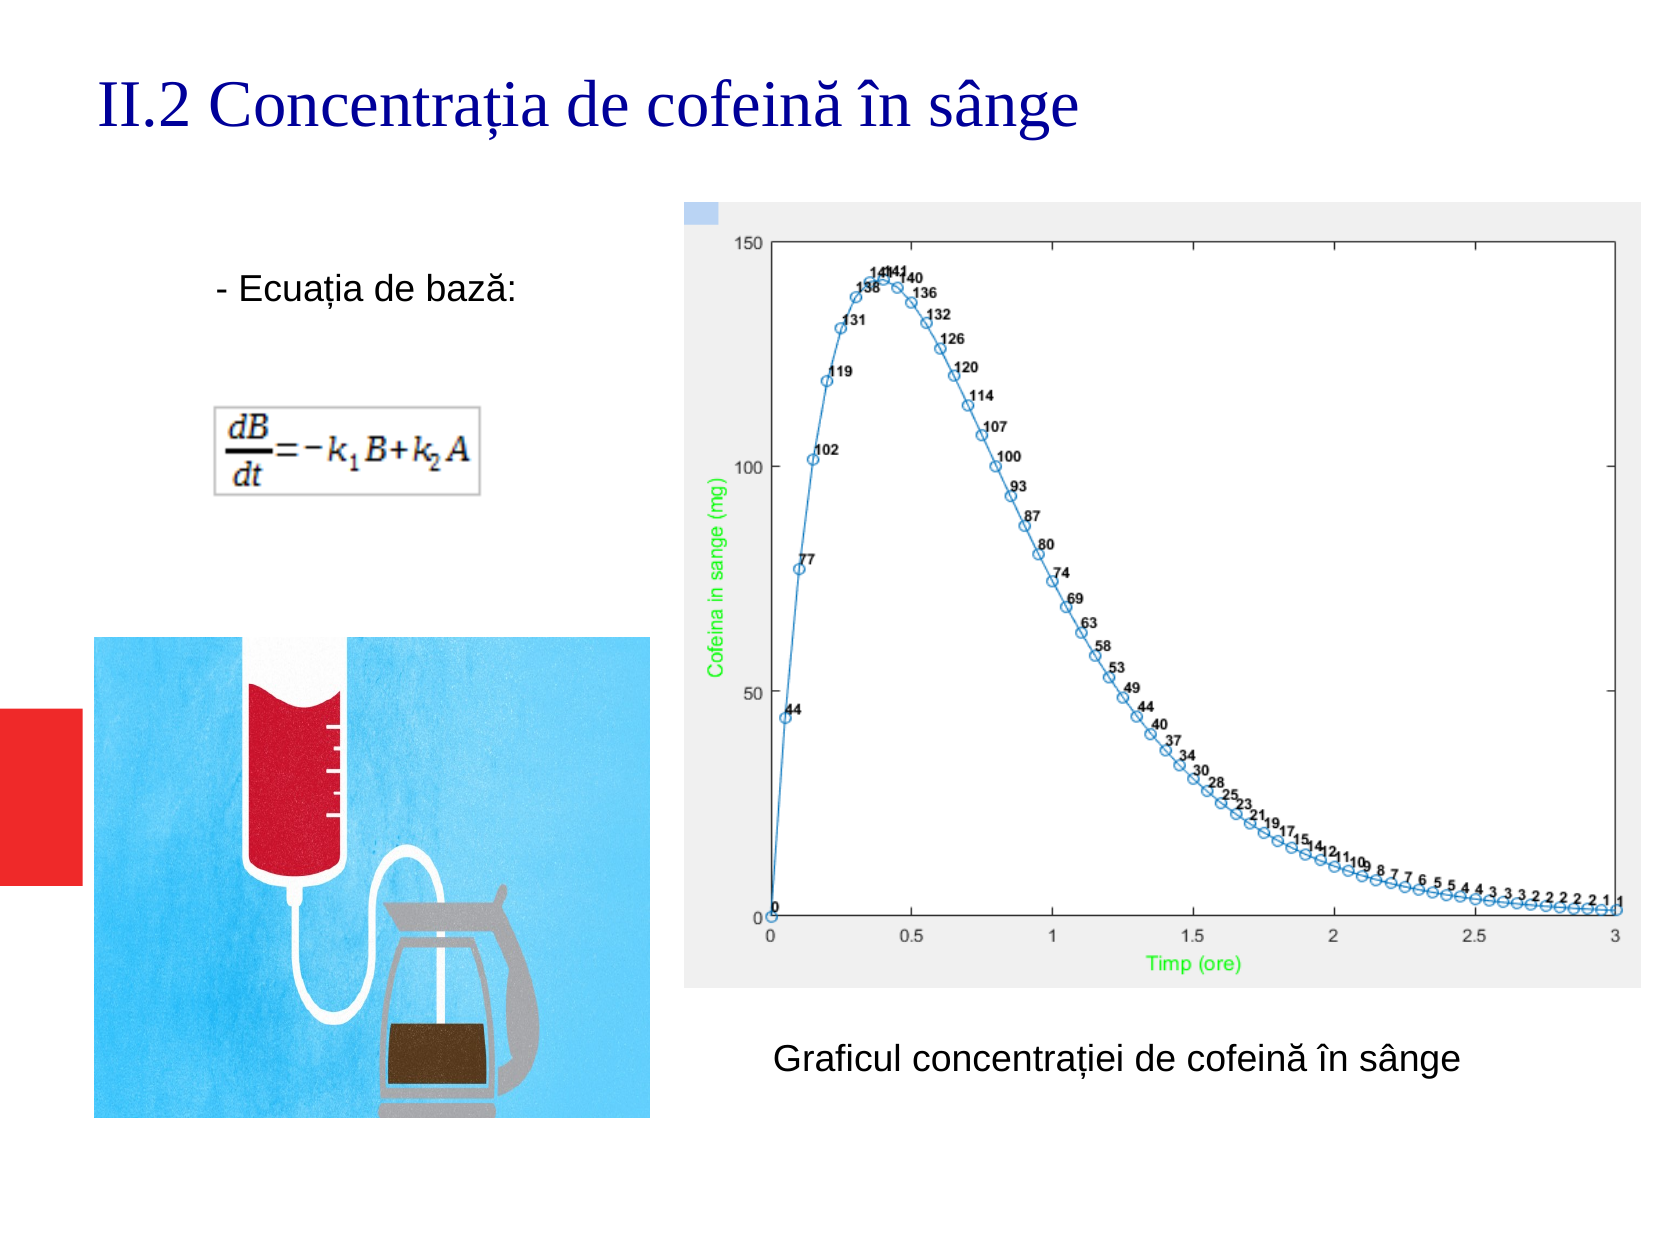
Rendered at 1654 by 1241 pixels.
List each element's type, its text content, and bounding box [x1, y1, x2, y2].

text_box Graficul concentrației de cofeină în sânge [758, 1029, 1477, 1087]
picture [141, 377, 569, 544]
text_box II.2 Concentrația de cofeină în sânge [82, 59, 1400, 370]
text_box - Ecuația de bază: [200, 259, 543, 317]
picture [684, 202, 1641, 988]
picture [94, 637, 650, 1118]
